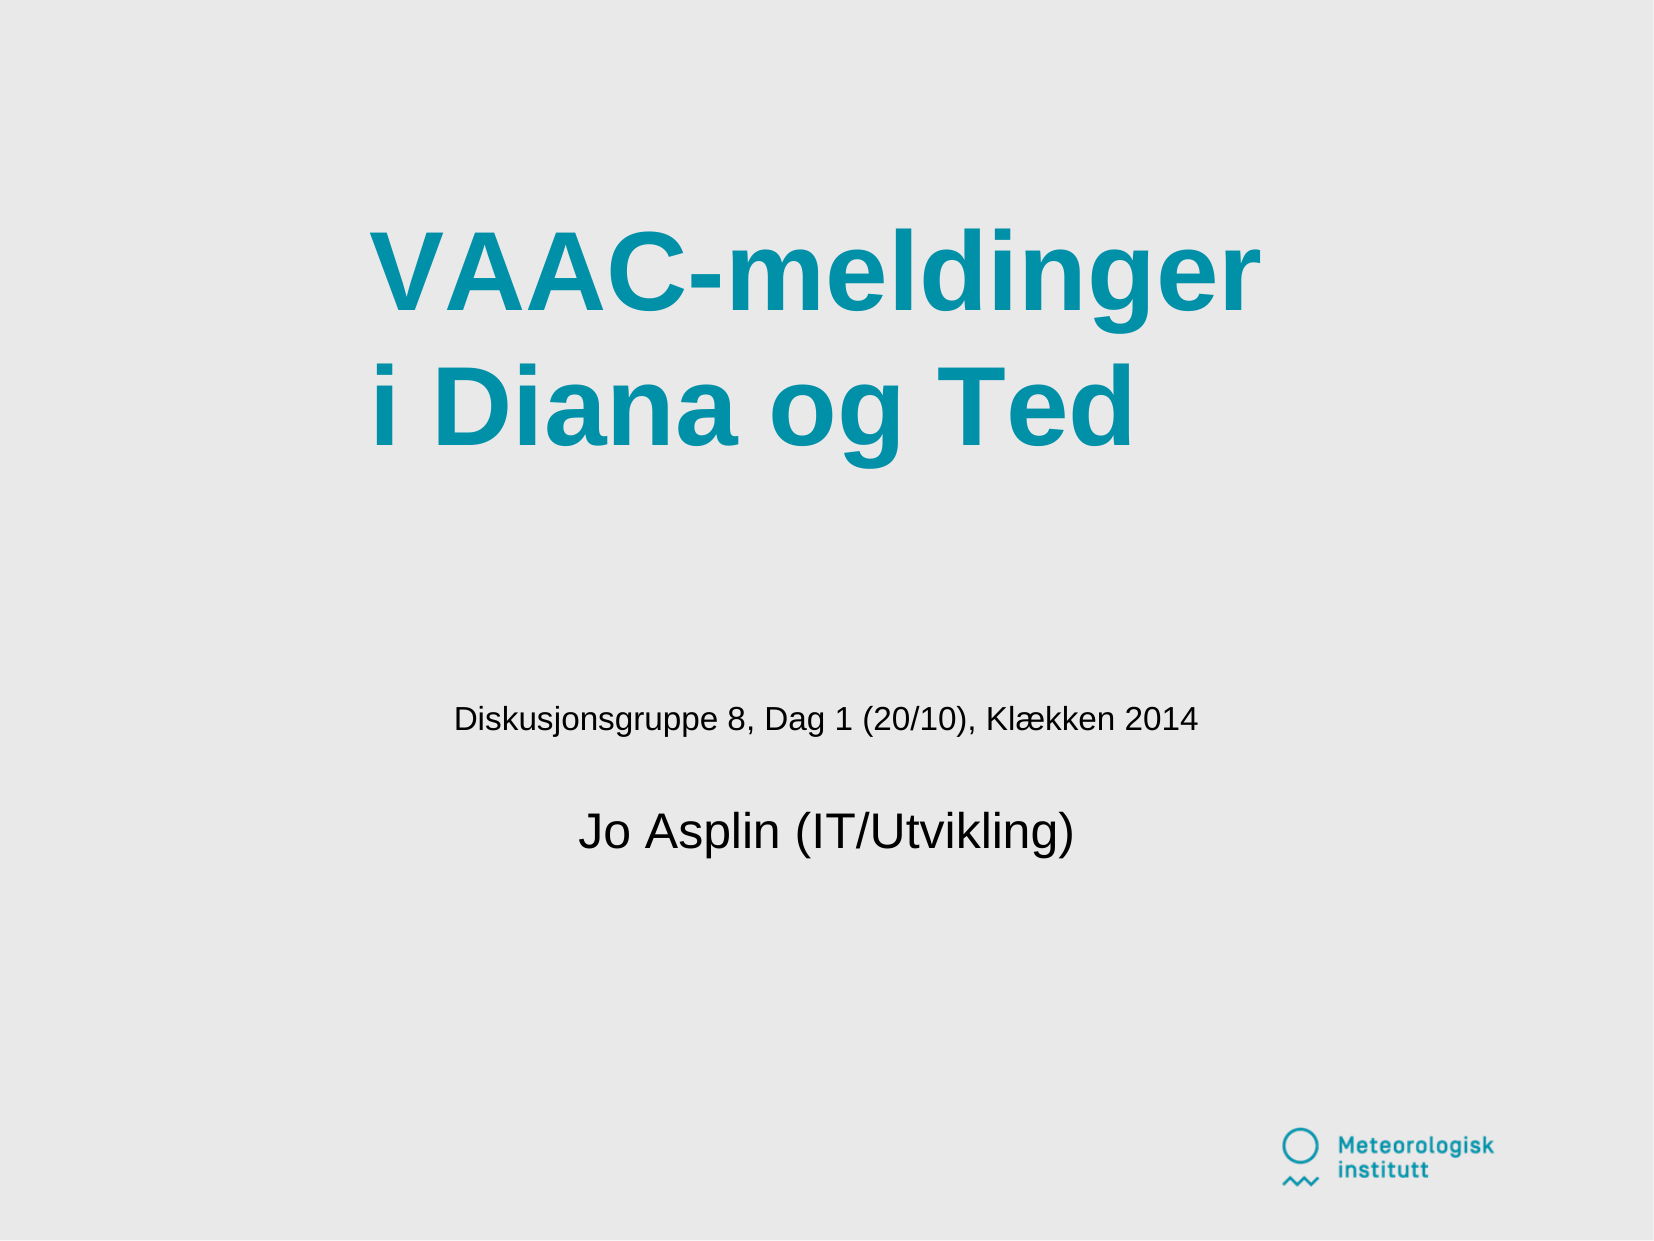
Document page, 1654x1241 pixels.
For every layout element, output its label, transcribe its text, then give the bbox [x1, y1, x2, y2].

picture [1249, 1106, 1654, 1240]
title VAAC-meldinger i Diana og Ted [369, 197, 1285, 468]
text_box Diskusjonsgruppe 8, Dag 1 (20/10), Klækken 2014 Jo Asplin (IT/Utvikling) [160, 546, 1494, 1009]
